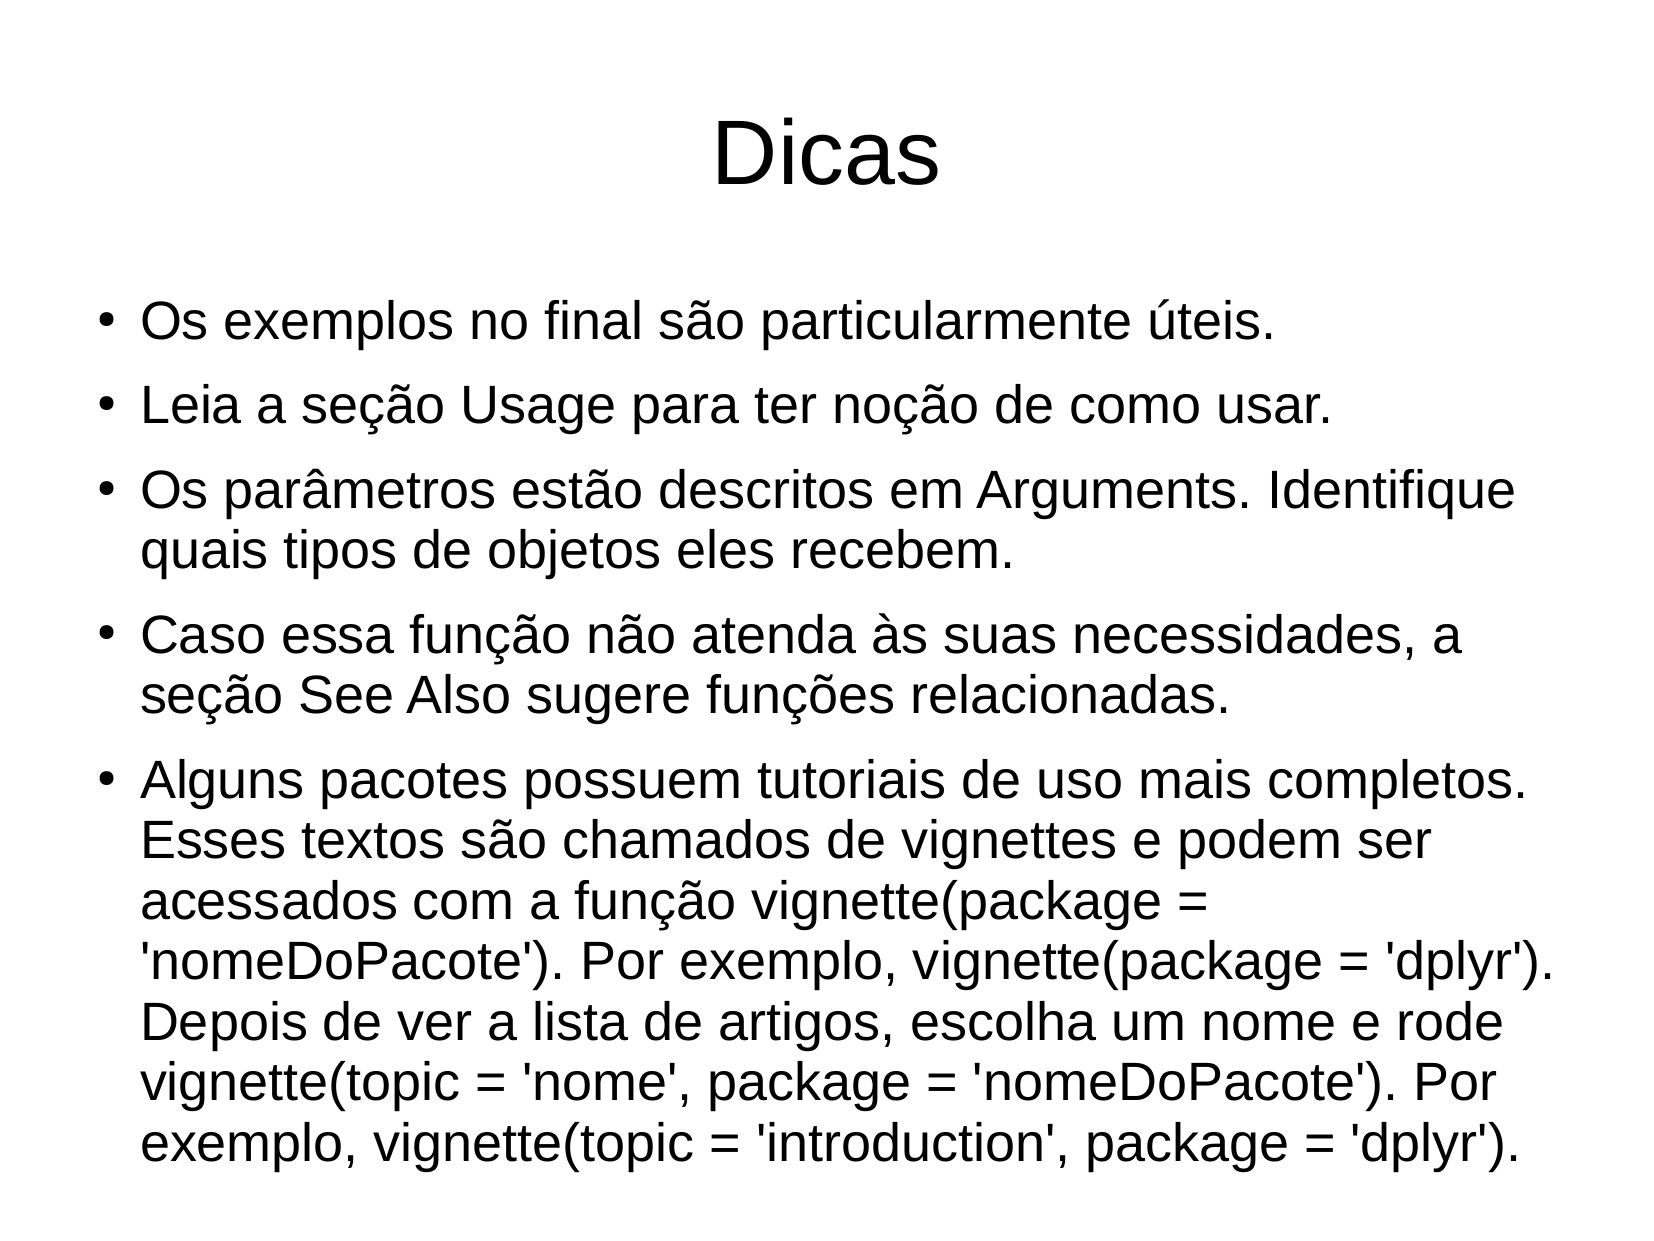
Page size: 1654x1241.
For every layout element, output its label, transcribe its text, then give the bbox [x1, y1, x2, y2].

list Os exemplos no final são particularmente úteis. Leia a seção Usage para ter noção de como usar. Os parâmetros estão descritos em Arguments. Identifique quais tipos de objetos eles recebem. Caso essa função não atenda às suas necessidades, a seção See Also sugere funções relacionadas. Alguns pacotes possuem tutoriais de uso mais completos. Esses textos são chamados de vignettes e podem ser acessados com a função vignette(package = 'nomeDoPacote'). Por exemplo, vignette(package = 'dplyr'). Depois de ver a lista de artigos, escolha um nome e rode vignette(topic = 'nome', package = 'nomeDoPacote'). Por exemplo, vignette(topic = 'introduction', package = 'dplyr'). [82, 290, 1571, 1193]
title Dicas [82, 49, 1571, 257]
